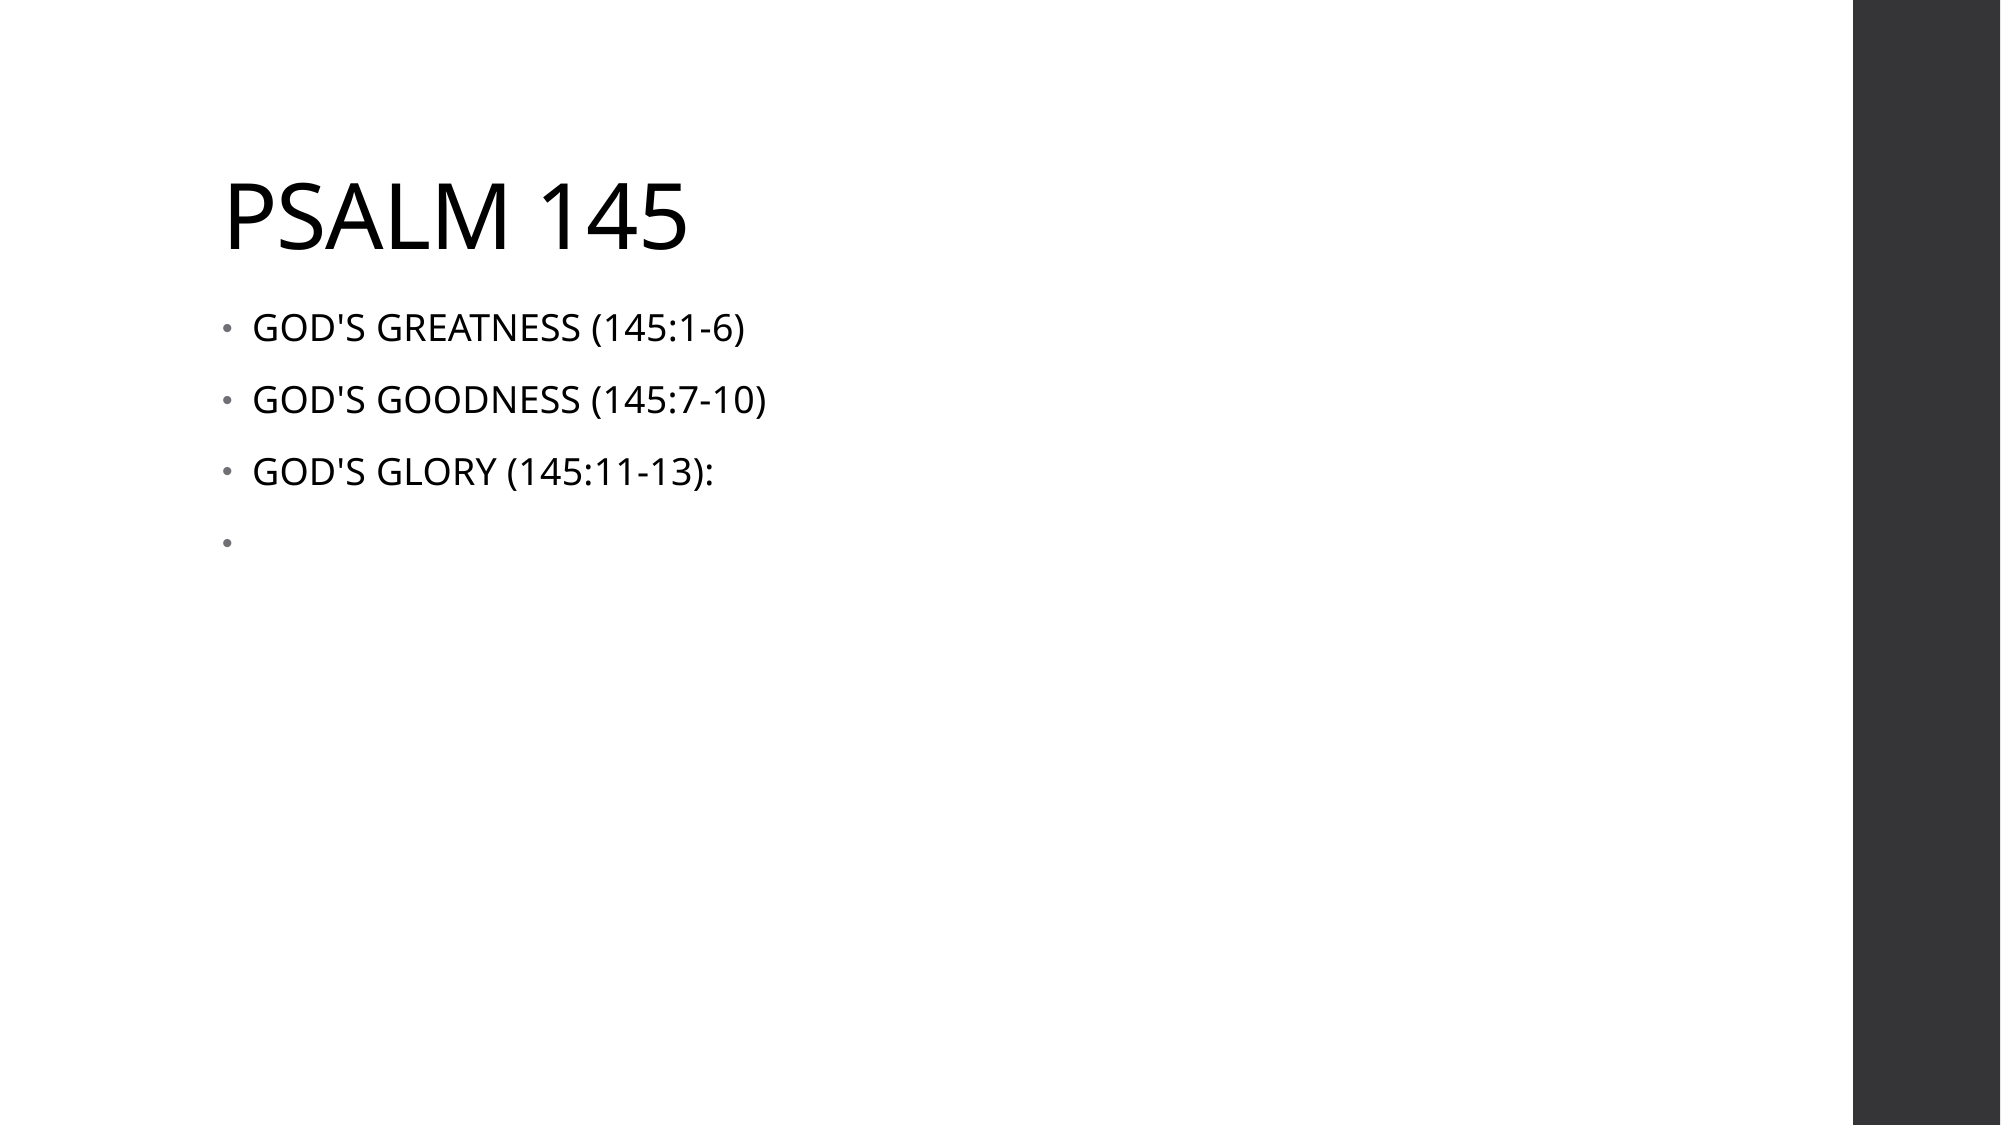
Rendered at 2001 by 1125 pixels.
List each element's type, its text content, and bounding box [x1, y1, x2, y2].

title PSALM 145 [206, 60, 1797, 278]
list GOD'S GREATNESS (145:1-6) GOD'S GOODNESS (145:7-10) GOD'S GLORY (145:11-13): [206, 299, 1617, 1014]
